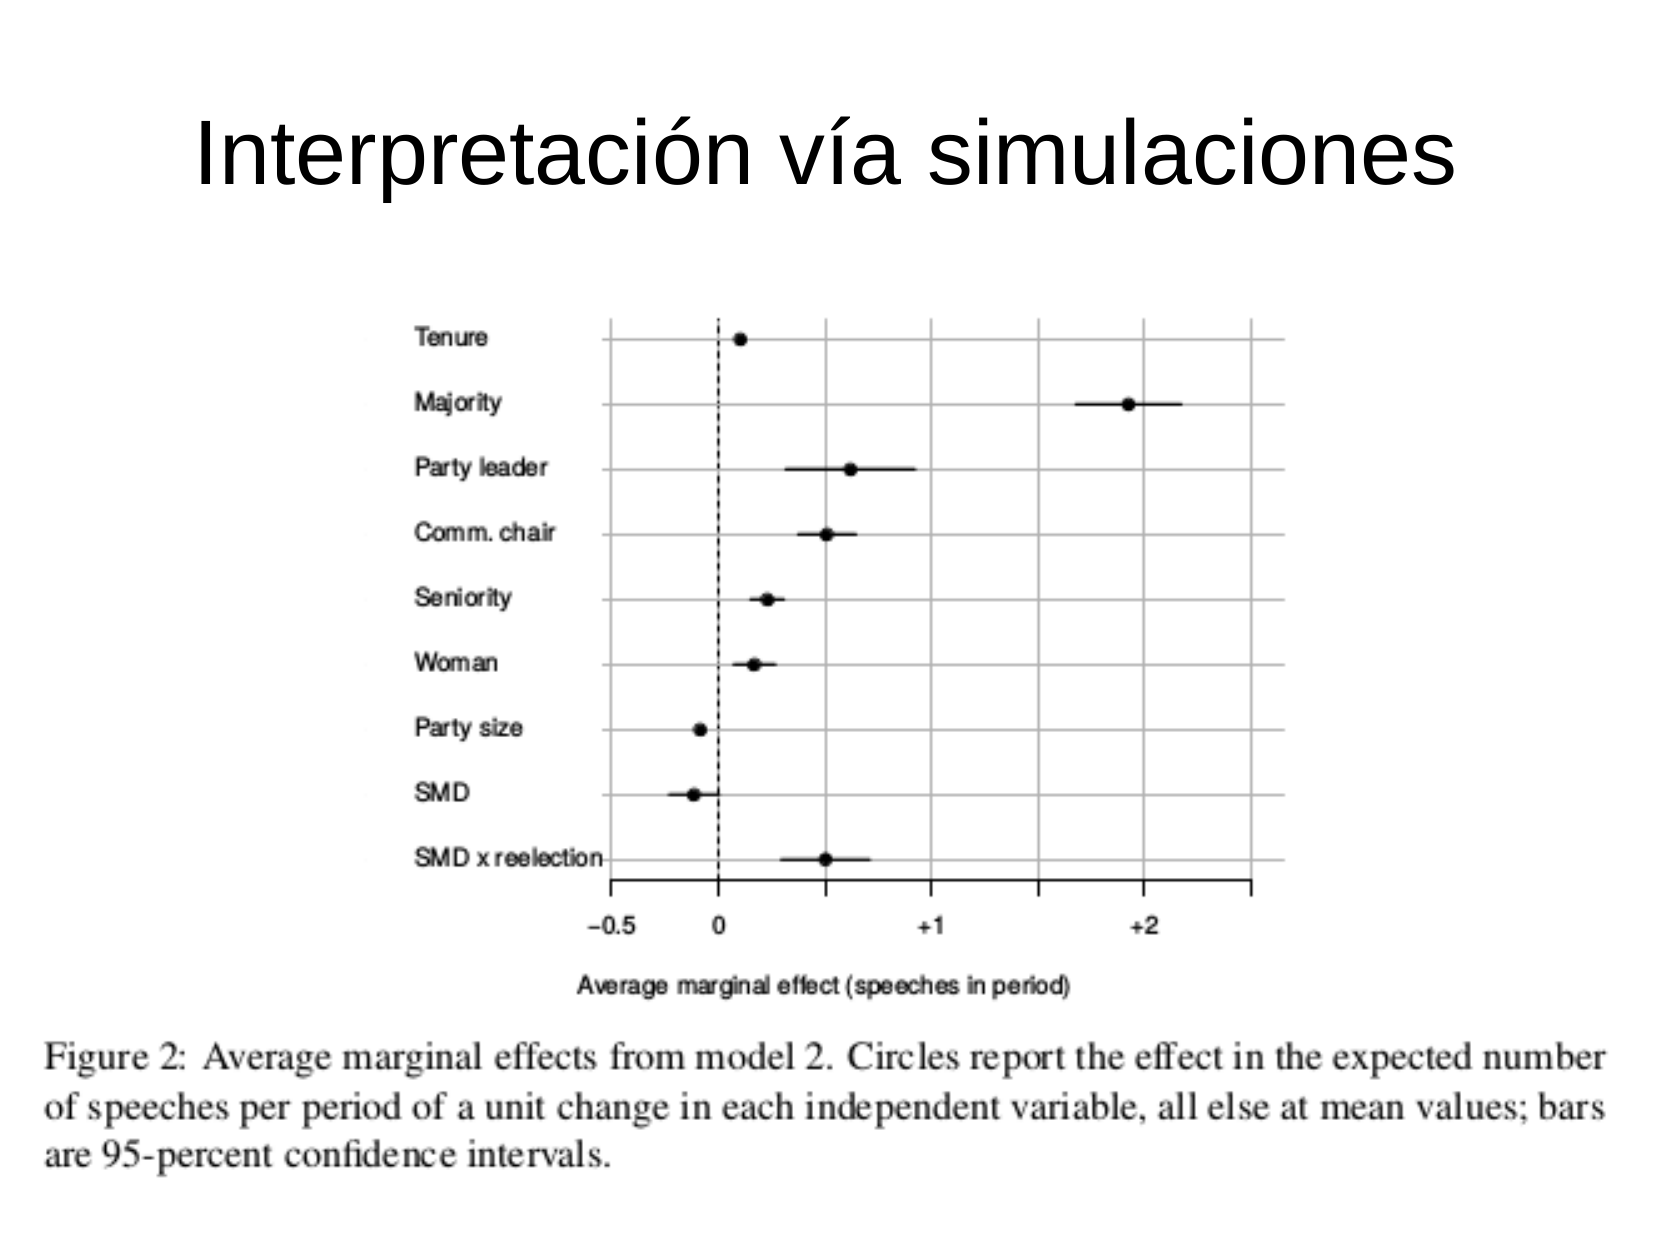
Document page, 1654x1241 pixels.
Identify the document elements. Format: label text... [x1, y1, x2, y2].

picture [30, 299, 1621, 1180]
title Interpretación vía simulaciones [82, 49, 1571, 257]
